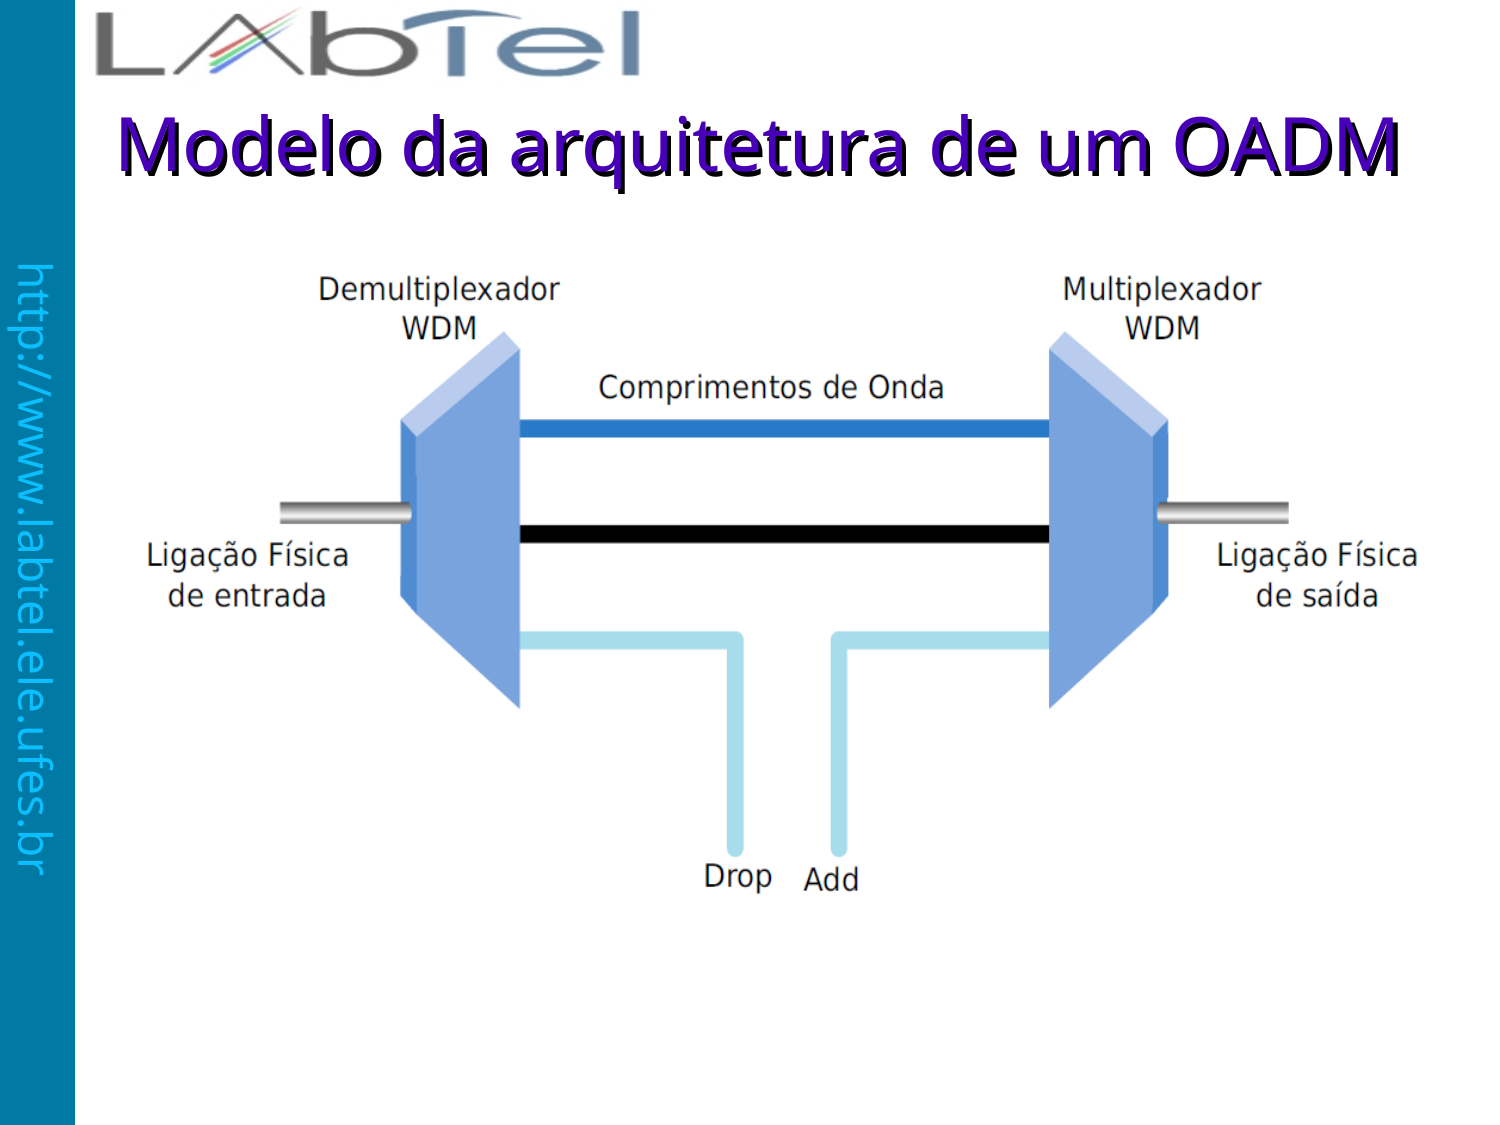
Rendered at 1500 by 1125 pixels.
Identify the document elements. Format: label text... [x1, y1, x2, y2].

picture [140, 270, 1425, 921]
picture [76, 0, 675, 88]
title Modelo da arquitetura de um OADM [99, 42, 1461, 240]
